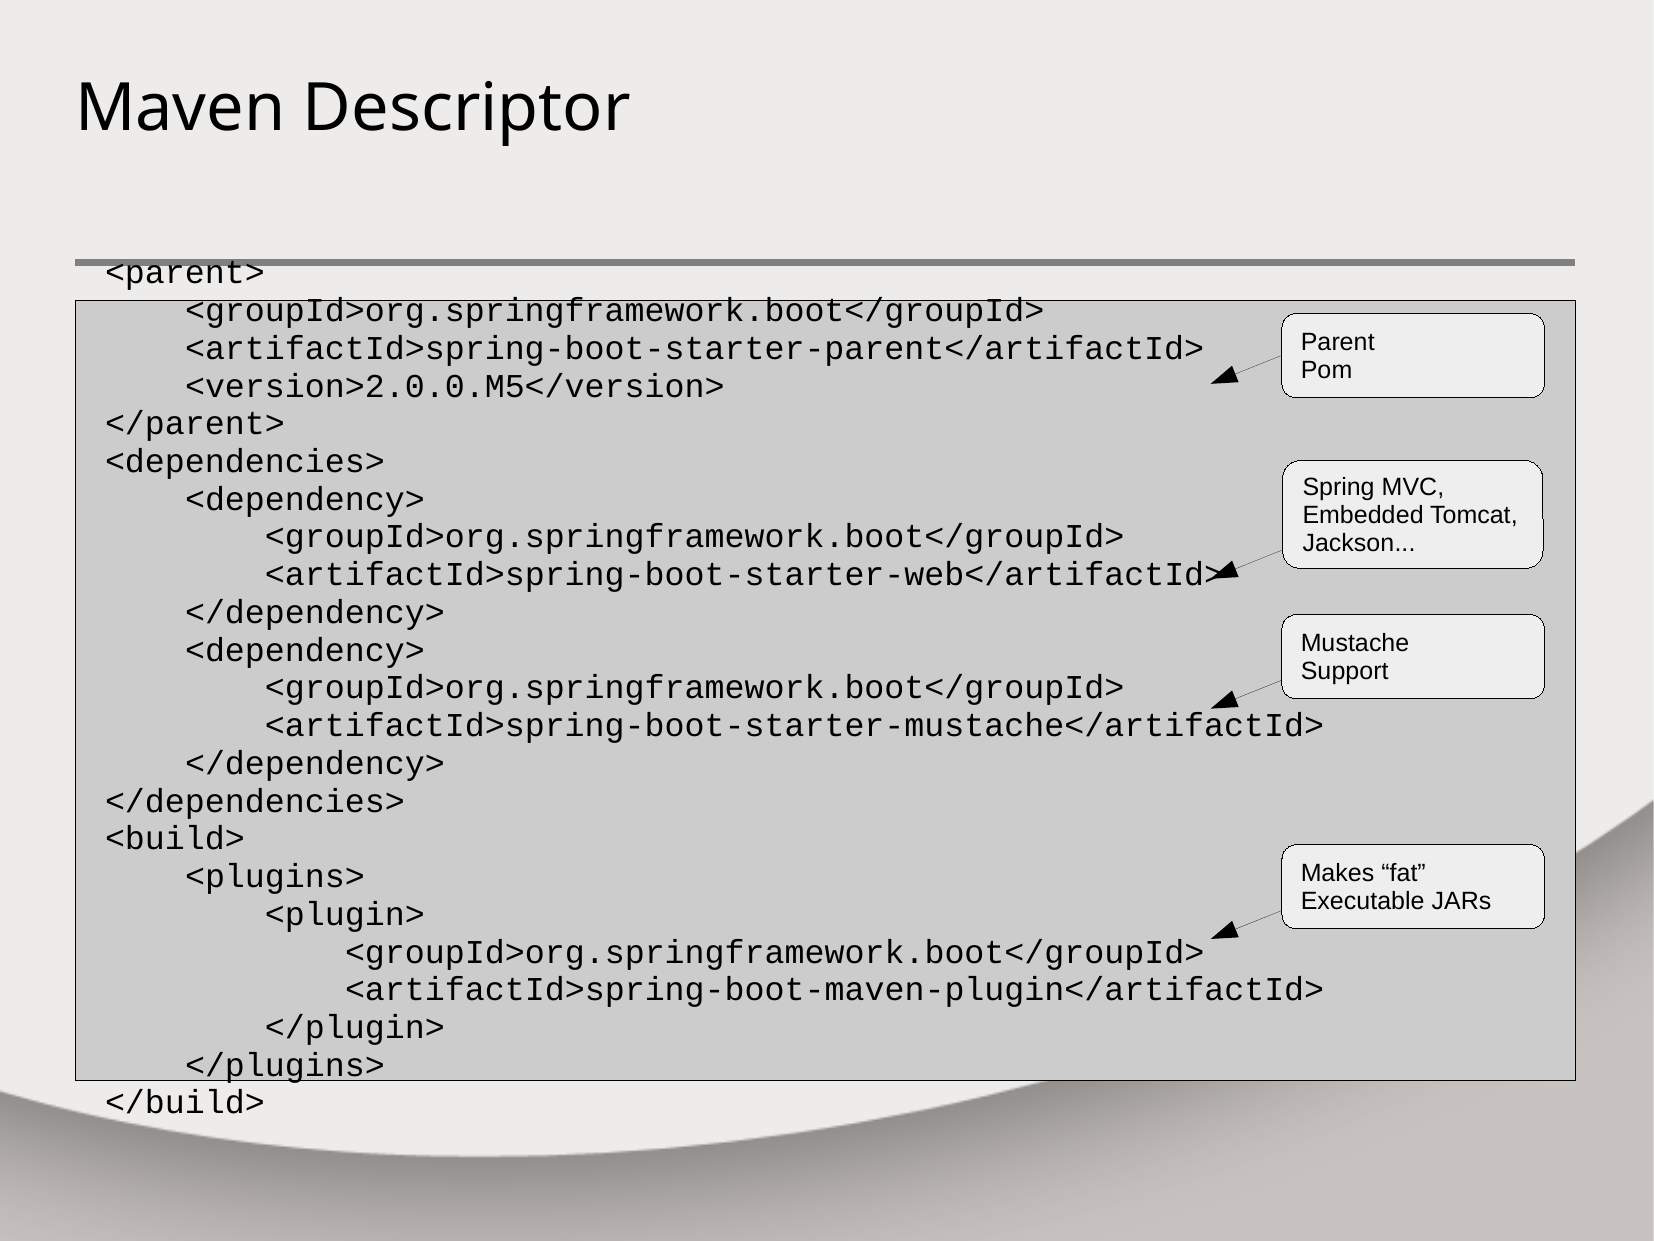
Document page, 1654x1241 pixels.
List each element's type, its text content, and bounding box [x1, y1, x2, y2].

picture [0, 0, 1654, 1241]
text_box Spring MVC, Embedded Tomcat, Jackson... [1282, 460, 1544, 569]
title Maven Descriptor [75, 75, 1576, 226]
text_box Parent Pom [1281, 313, 1545, 398]
text_box Mustache Support [1281, 614, 1545, 699]
text_box Makes “fat” Executable JARs [1281, 844, 1545, 929]
text_box <parent> <groupId>org.springframework.boot</groupId> <artifactId>spring-boot-starter-parent</artifactId> <version>2.0.0.M5</version> </parent> <dependencies> <dependency> <groupId>org.springframework.boot</groupId> <artifactId>spring-boot-starter-web</artifactId> </dependency> <dependency> <groupId>org.springframework.boot</groupId> <artifactId>spring-boot-starter-mustache</artifactId> </dependency> </dependencies> <build> <plugins> <plugin> <groupId>org.springframework.boot</groupId> <artifactId>spring-boot-maven-plugin</artifactId> </plugin> </plugins> </build> [75, 300, 1576, 1081]
